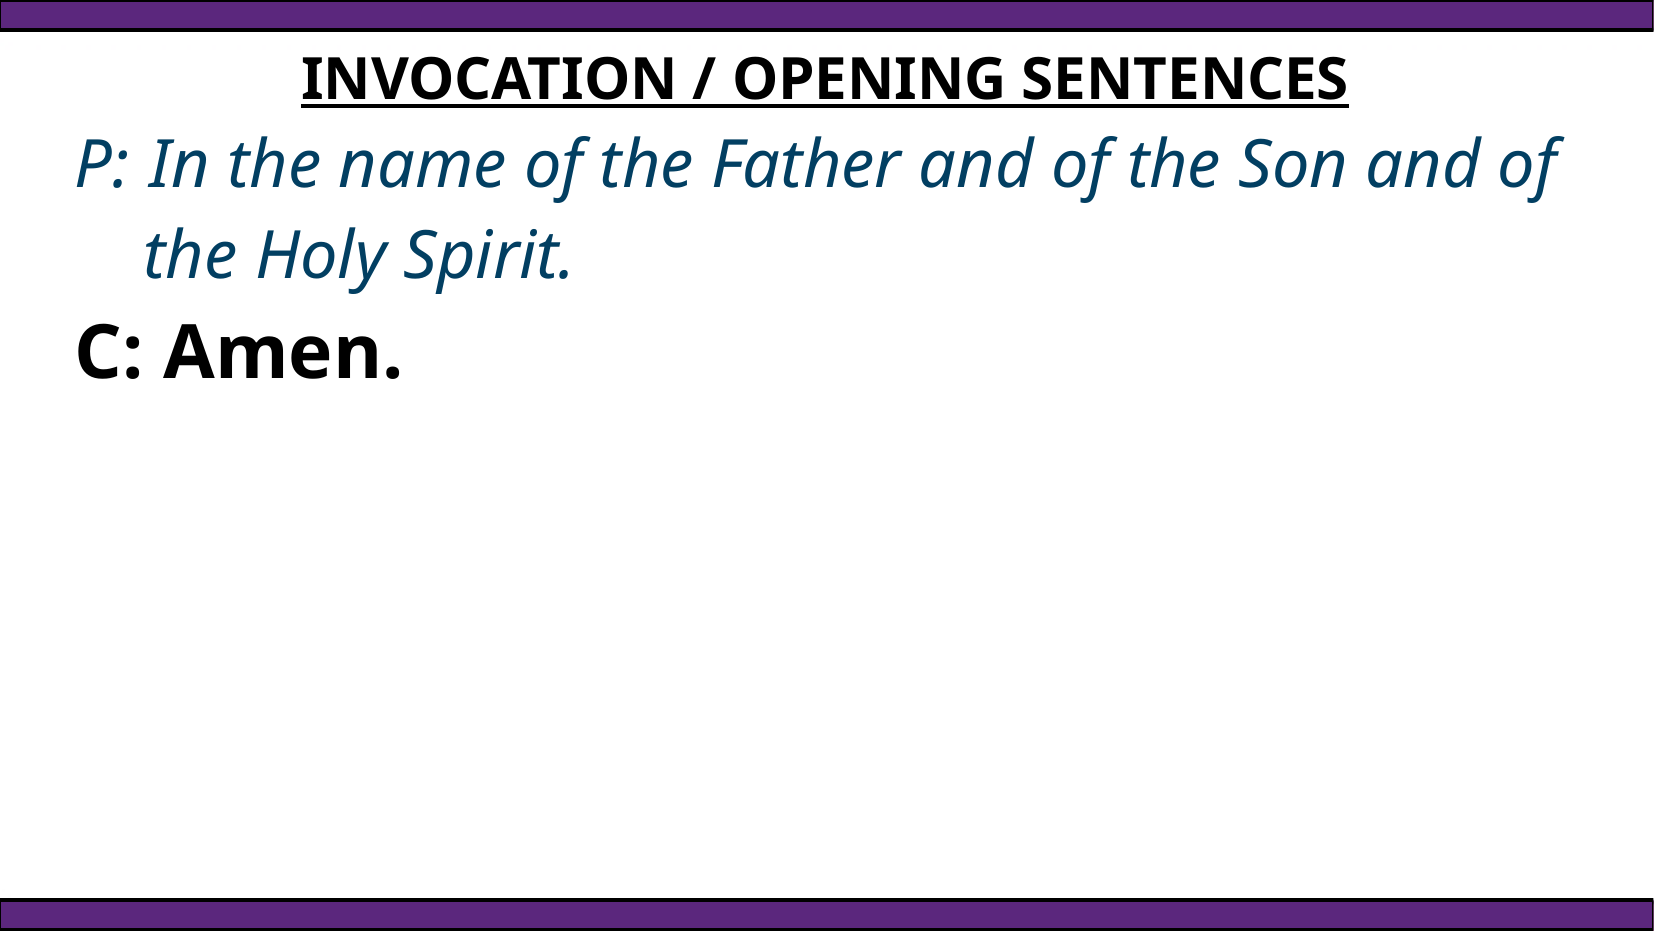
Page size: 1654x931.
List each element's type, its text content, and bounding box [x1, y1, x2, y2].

picture [0, 31, 1654, 900]
text_box [0, 900, 1654, 931]
text_box [0, 0, 1654, 31]
text_box INVOCATION / OPENING SENTENCES P: In the name of the Father and of the Son and of the Holy Spirit. C: Amen. [60, 30, 1591, 400]
